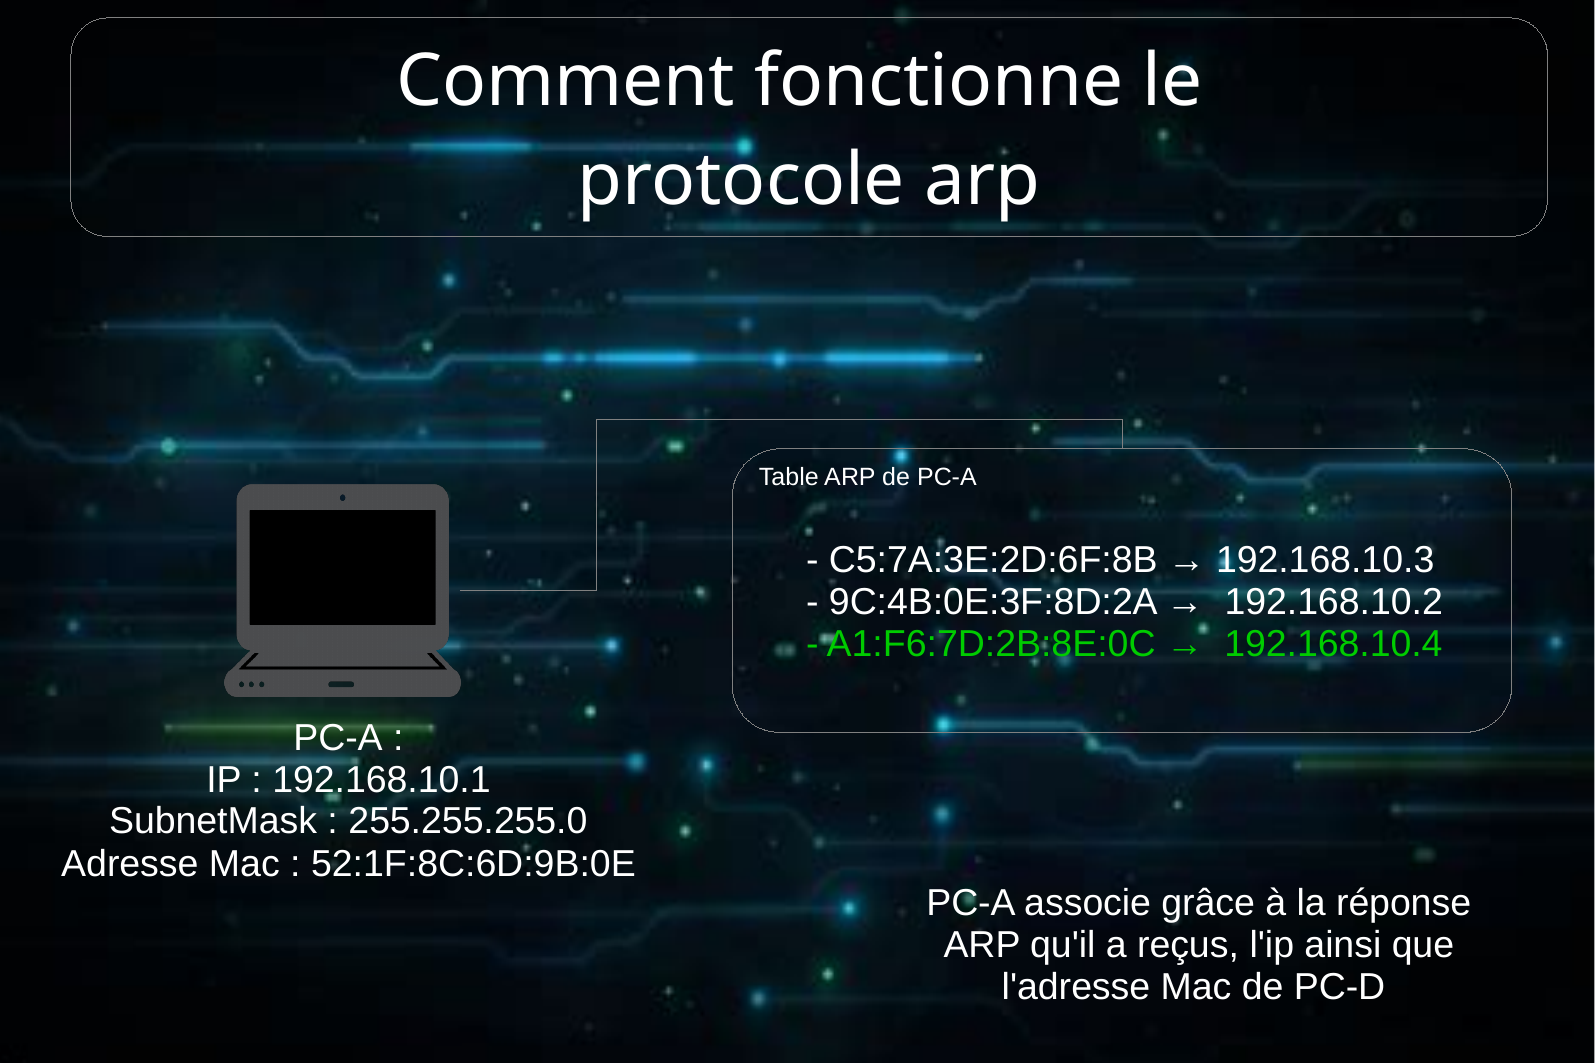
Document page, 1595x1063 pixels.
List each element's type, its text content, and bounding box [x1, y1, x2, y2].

text_box Table ARP de PC-A [744, 454, 1028, 498]
text_box PC-A associe grâce à la réponse ARP qu'il a reçus, l'ip ainsi que l'adresse Mac de PC-D [909, 874, 1489, 1015]
text_box - C5:7A:3E:2D:6F:8B → 192.168.10.3 - 9C:4B:0E:3F:8D:2A → 192.168.10.2 - A1:F6:7D:2B:8E:0C → 192.168.10.4 [791, 531, 1465, 673]
text_box Comment fonctionne le protocole arp [70, 17, 1548, 237]
text_box PC-A : IP : 192.168.10.1 SubnetMask : 255.255.255.0 Adresse Mac : 52:1F:8C:6D:9B:0E [23, 708, 674, 892]
picture [0, 0, 1595, 1063]
